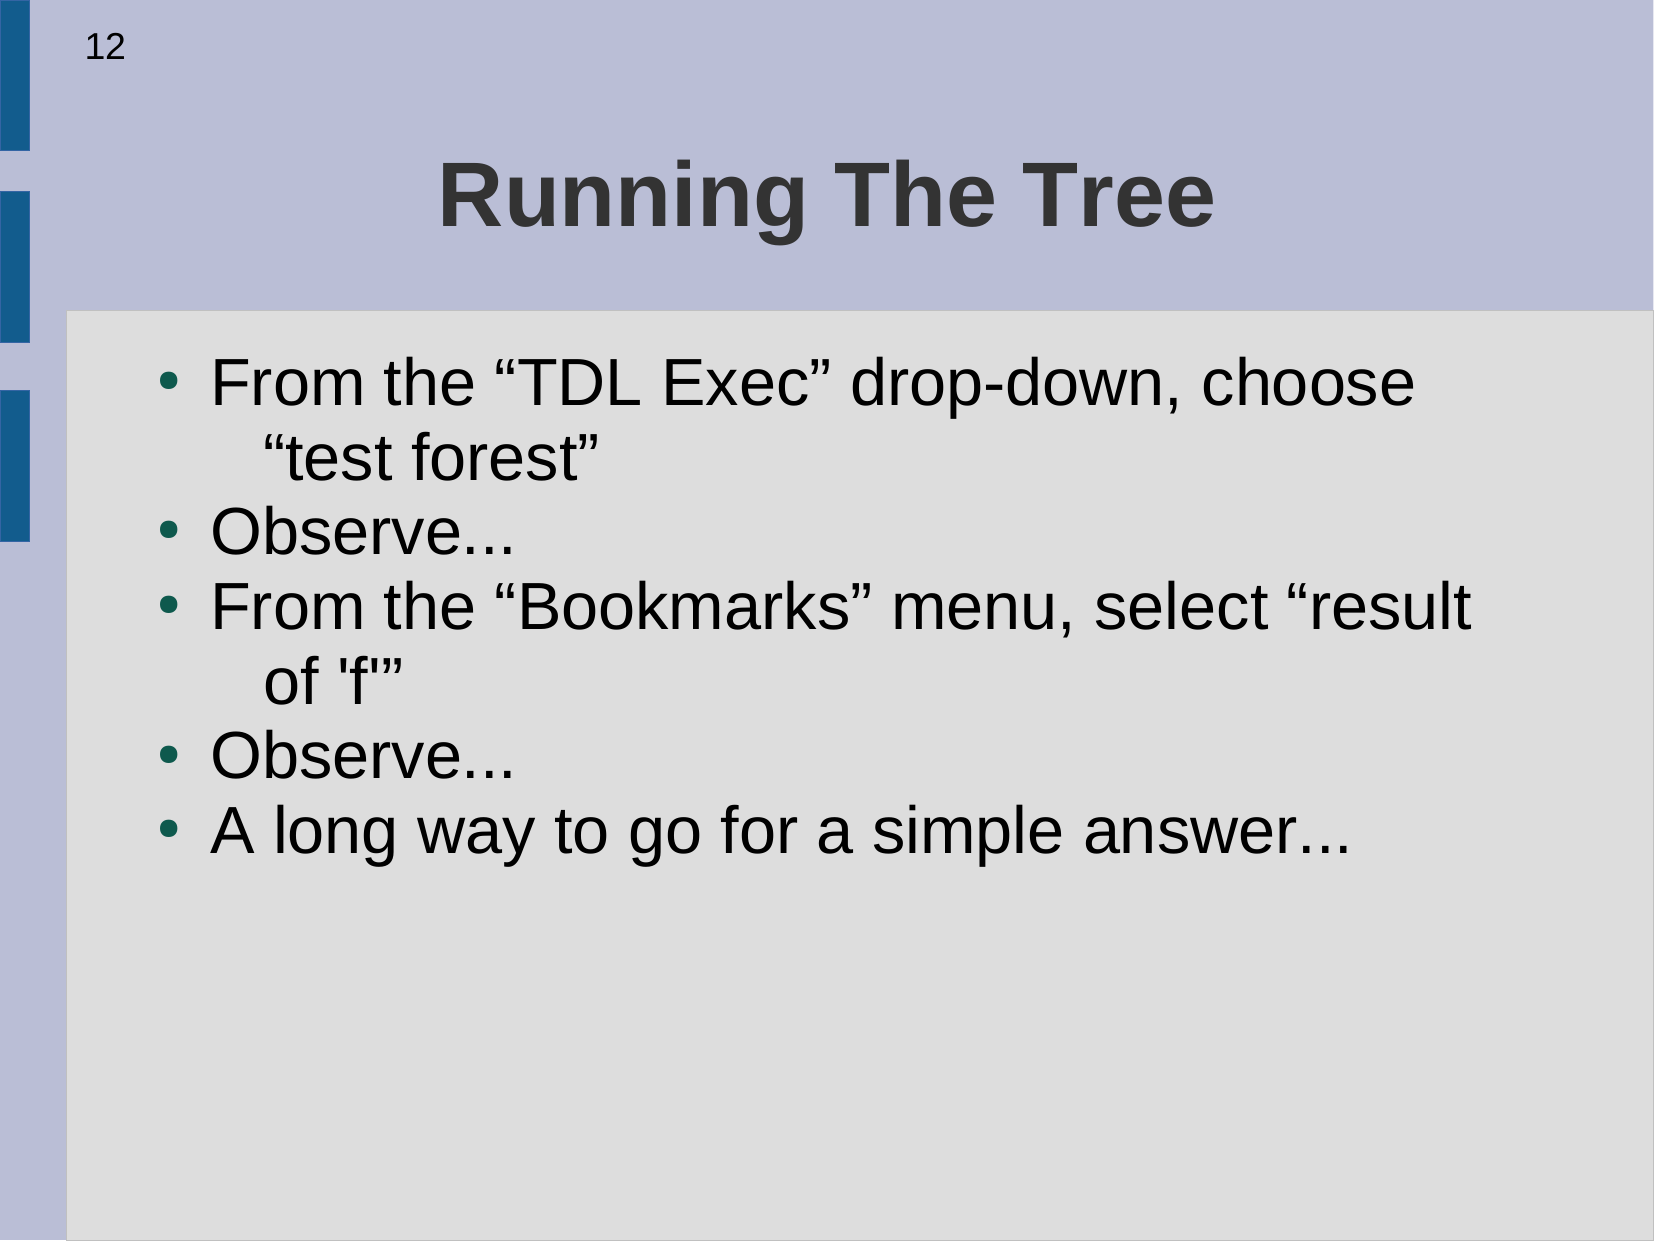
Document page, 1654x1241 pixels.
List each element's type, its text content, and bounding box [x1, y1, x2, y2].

title Running The Tree [121, 91, 1534, 299]
text_box <number> [69, 18, 271, 92]
list From the “TDL Exec” drop-down, choose “test forest” Observe... From the “Bookmarks” menu, select “result of 'f'” Observe... A long way to go for a simple answer... [121, 344, 1534, 1127]
